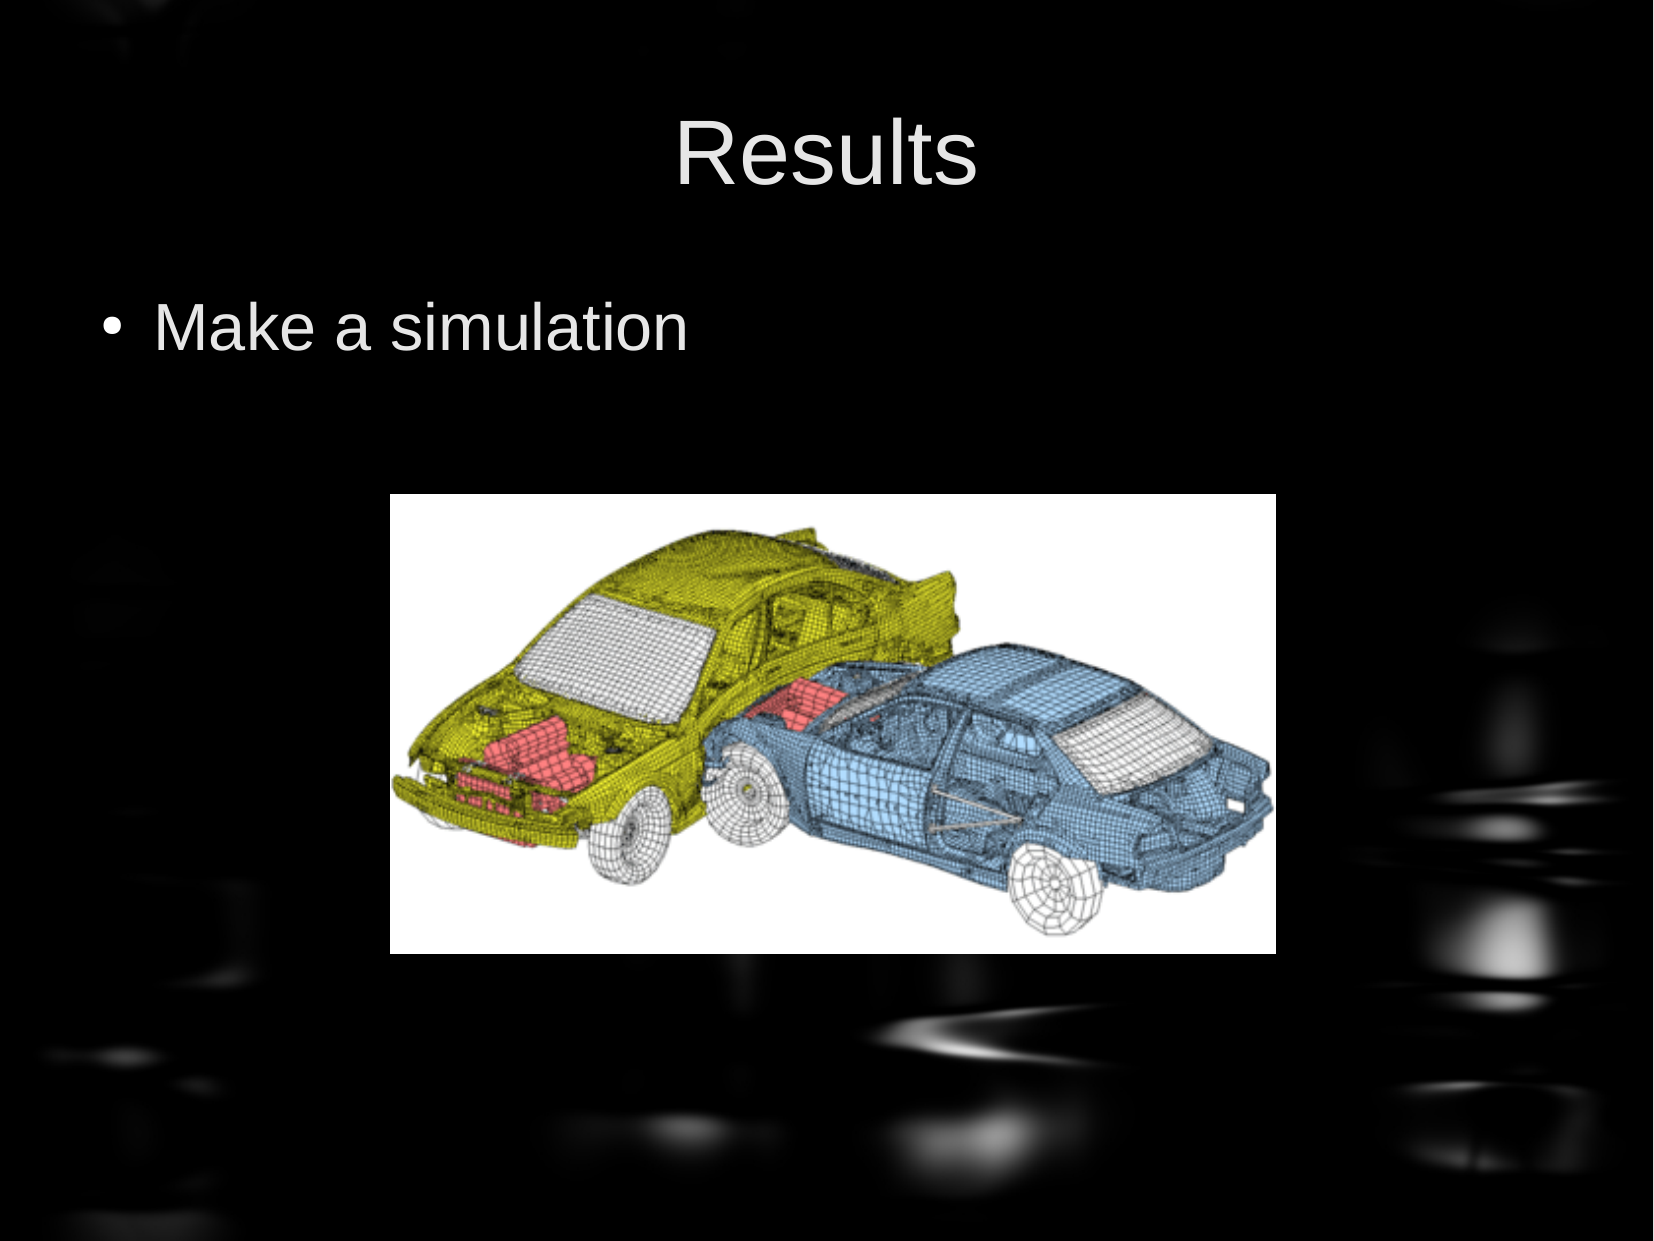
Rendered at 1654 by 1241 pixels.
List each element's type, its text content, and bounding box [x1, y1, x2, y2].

title Results [82, 49, 1571, 257]
picture [0, 0, 1654, 1241]
list Make a simulation [82, 290, 1538, 1010]
